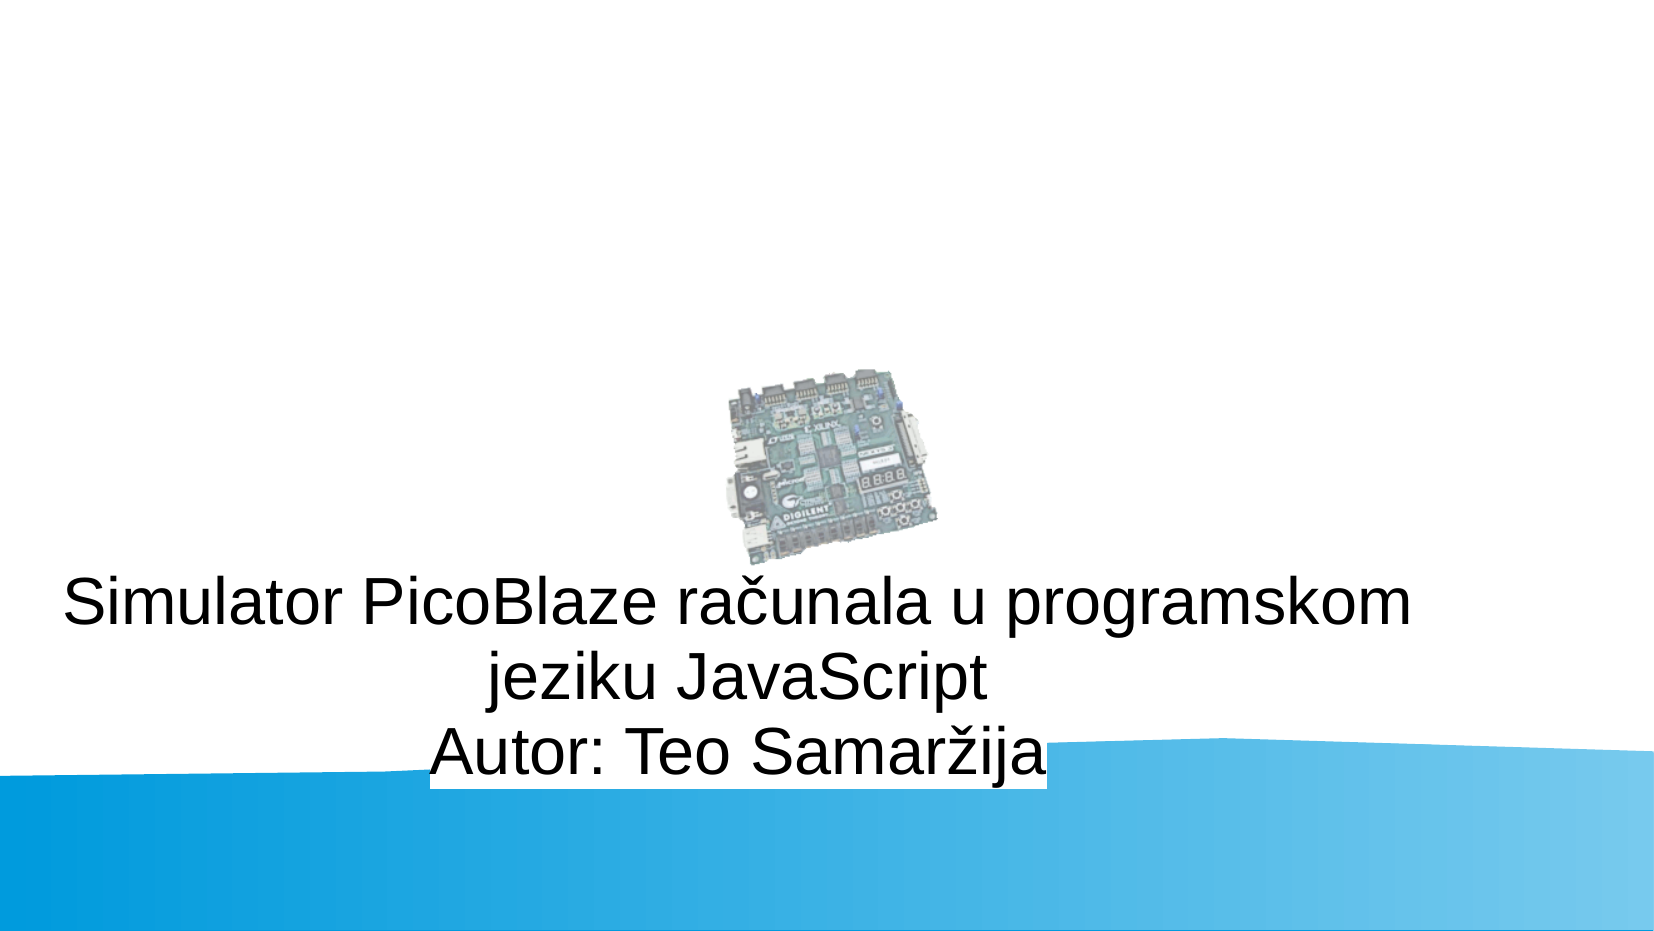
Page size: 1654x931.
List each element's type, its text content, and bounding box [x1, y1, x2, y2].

picture [706, 368, 957, 567]
subtitle Simulator PicoBlaze računala u programskom jeziku JavaScript Autor: Teo Samaržija [0, 265, 1477, 931]
